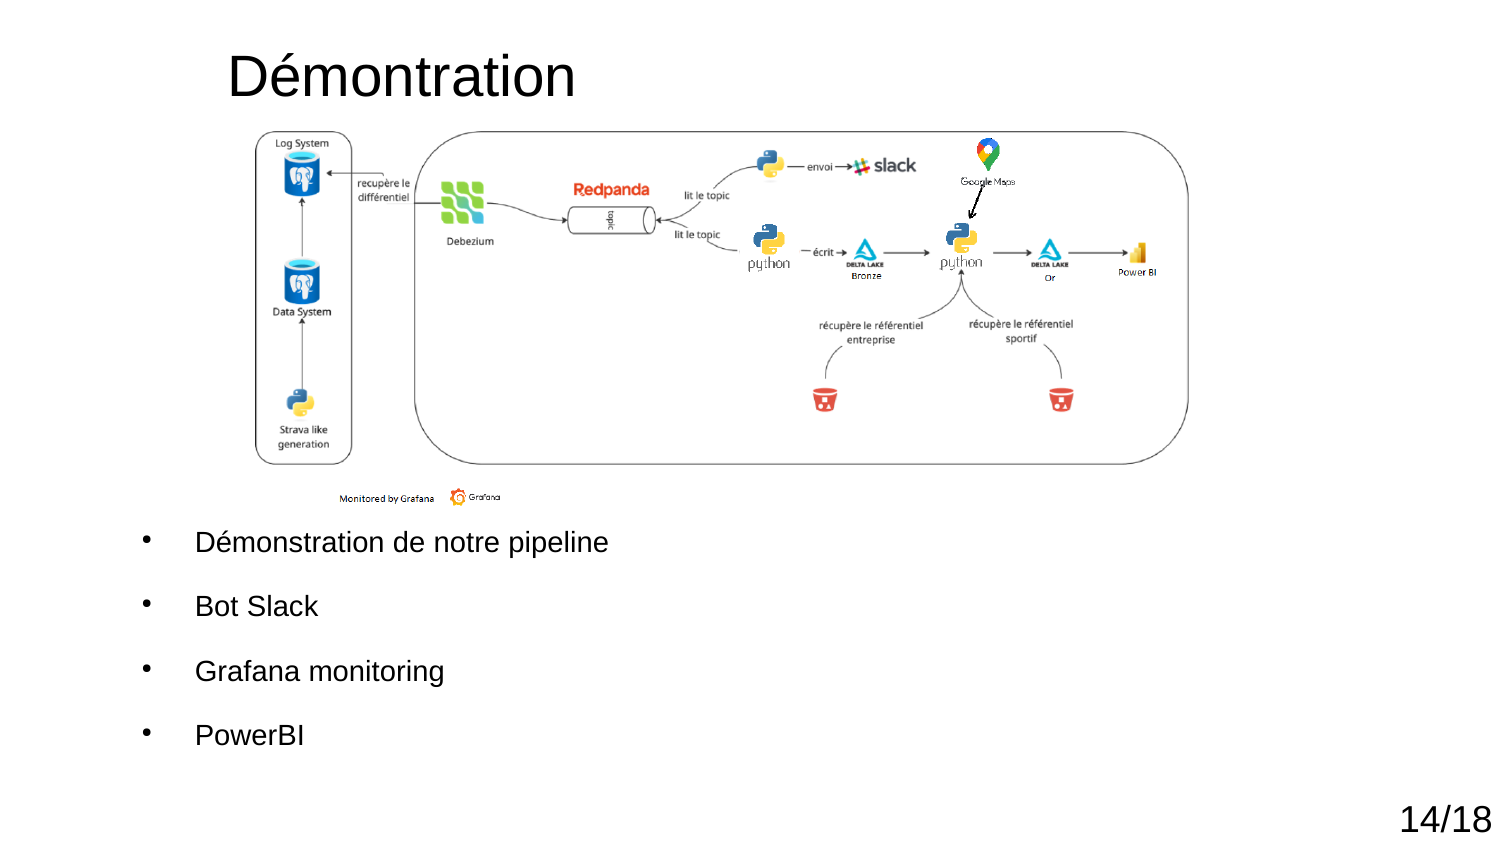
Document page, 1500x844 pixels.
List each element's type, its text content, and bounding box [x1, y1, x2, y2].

list Démonstration de notre pipeline Bot Slack Grafana monitoring PowerBI [108, 507, 1323, 788]
picture [250, 118, 1205, 522]
title Démontration [212, 23, 1368, 174]
text_box 14/18 [1384, 791, 1500, 844]
